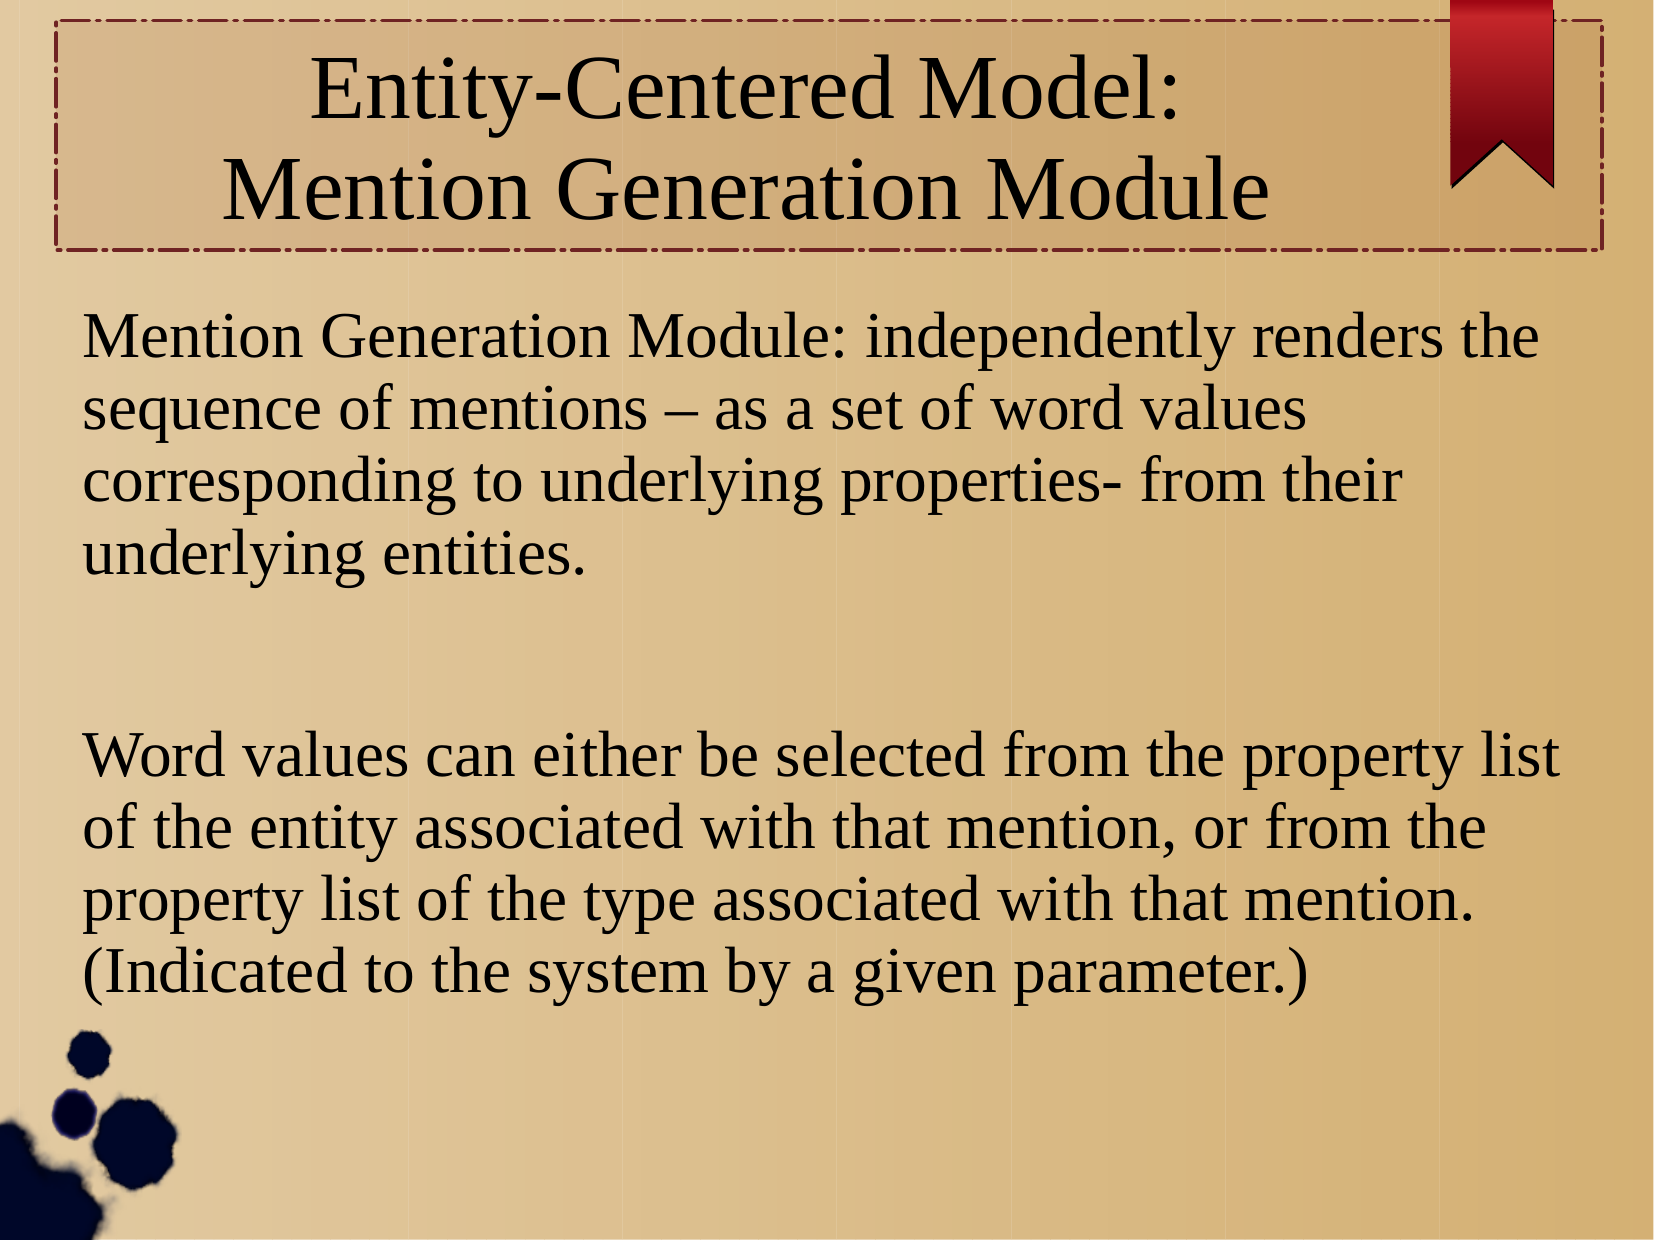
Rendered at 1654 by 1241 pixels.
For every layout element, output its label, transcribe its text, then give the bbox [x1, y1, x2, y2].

title Entity-Centered Model: Mention Generation Module [82, 36, 1412, 240]
list Mention Generation Module: independently renders the sequence of mentions – as a set of word values corresponding to underlying properties- from their underlying entities. Word values can either be selected from the property list of the entity associated with that mention, or from the property list of the type associated with that mention. (Indicated to the system by a given parameter.) [82, 299, 1571, 1019]
